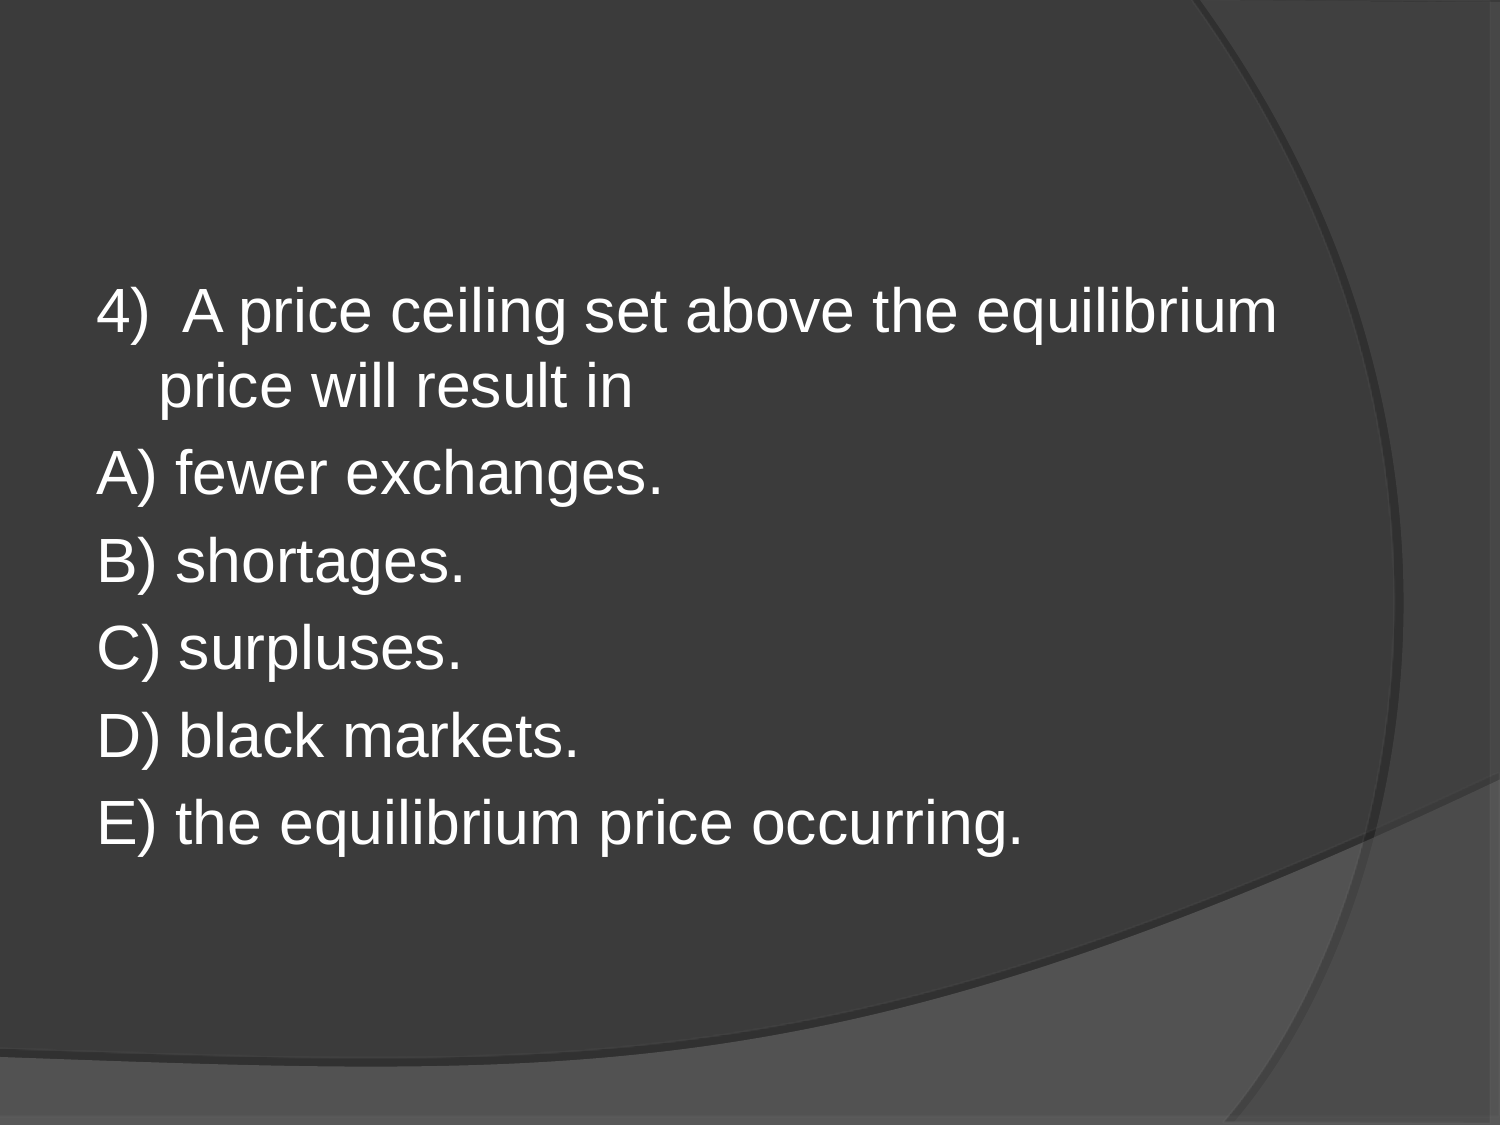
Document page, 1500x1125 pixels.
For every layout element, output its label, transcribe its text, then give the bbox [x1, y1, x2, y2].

list 4) A price ceiling set above the equilibrium price will result in A) fewer exchanges. B) shortages. C) surpluses. D) black markets. E) the equilibrium price occurring. [75, 262, 1300, 1005]
